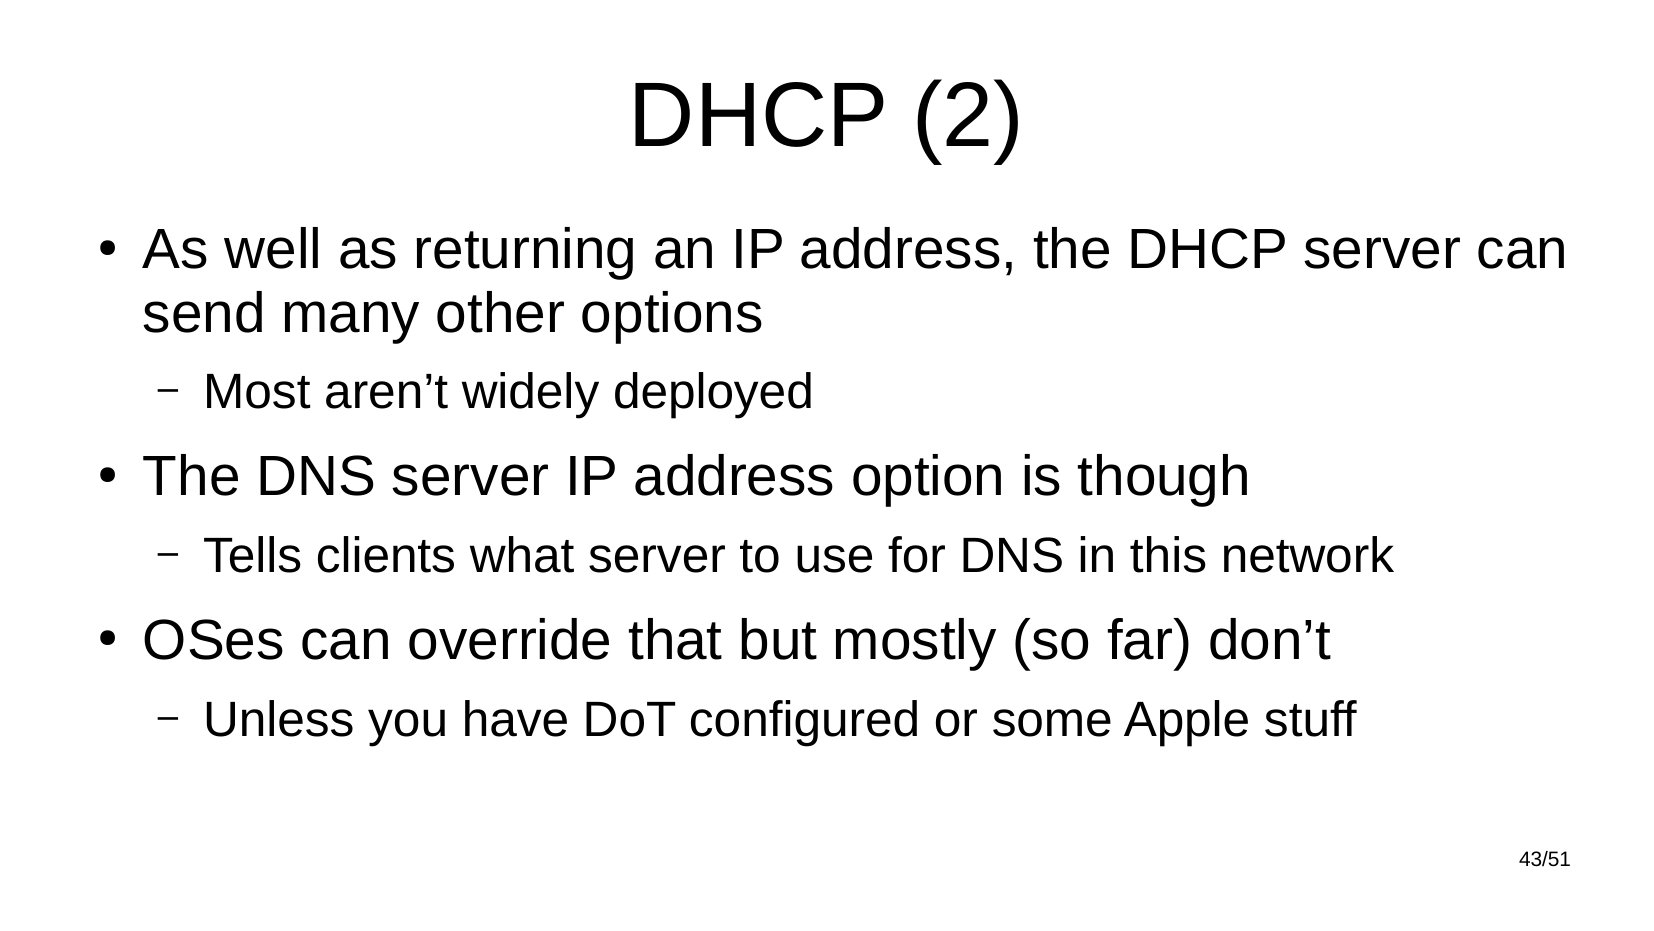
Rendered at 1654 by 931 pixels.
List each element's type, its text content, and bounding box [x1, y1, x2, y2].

list As well as returning an IP address, the DHCP server can send many other options Most aren’t widely deployed The DNS server IP address option is though Tells clients what server to use for DNS in this network OSes can override that but mostly (so far) don’t Unless you have DoT configured or some Apple stuff [82, 217, 1571, 758]
title DHCP (2) [82, 37, 1571, 193]
